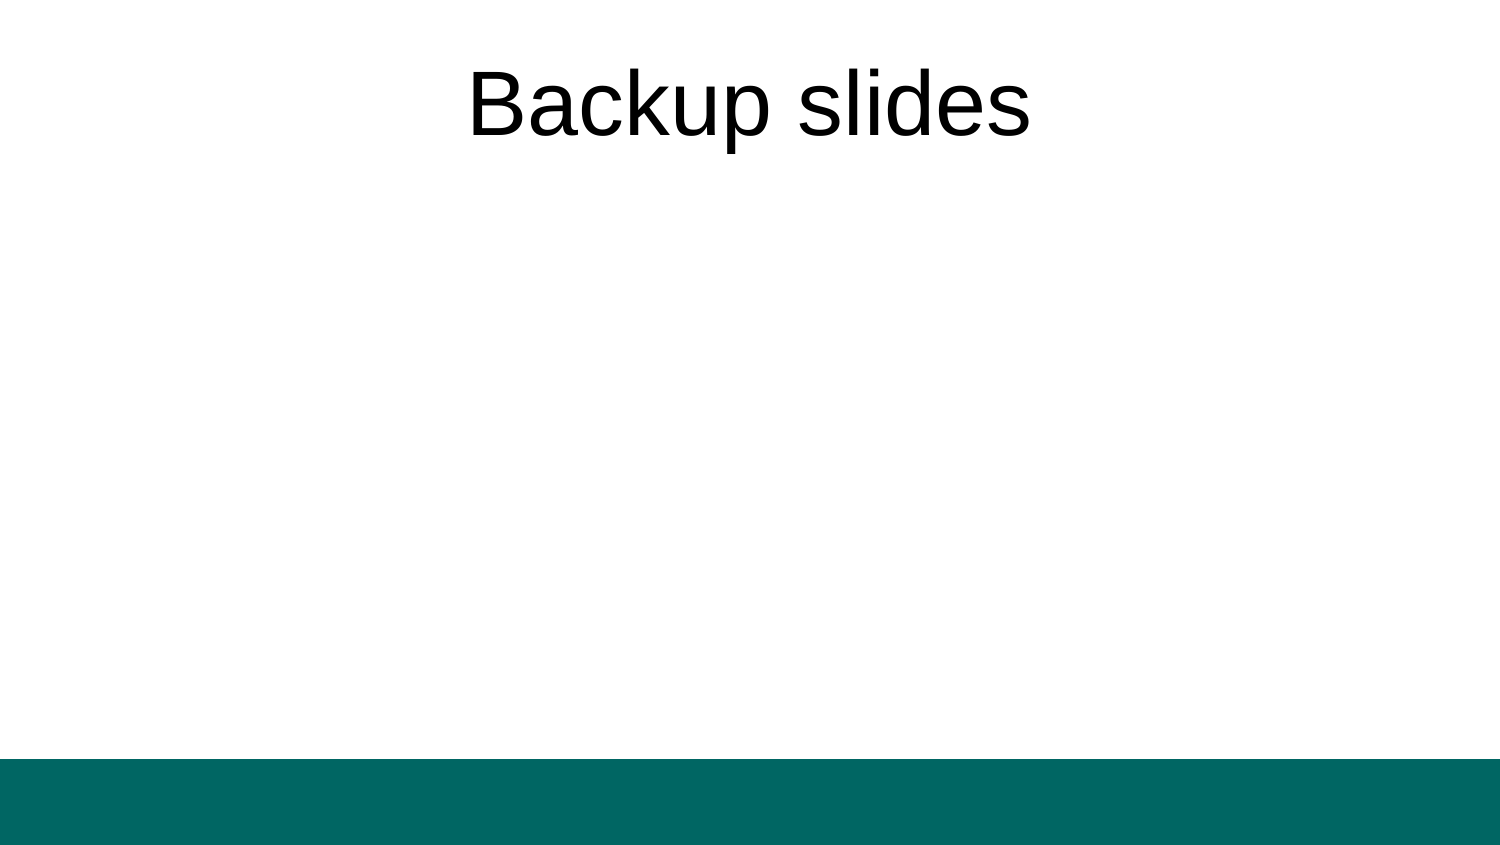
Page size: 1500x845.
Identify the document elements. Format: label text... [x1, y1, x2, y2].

title Backup slides [75, 33, 1425, 175]
